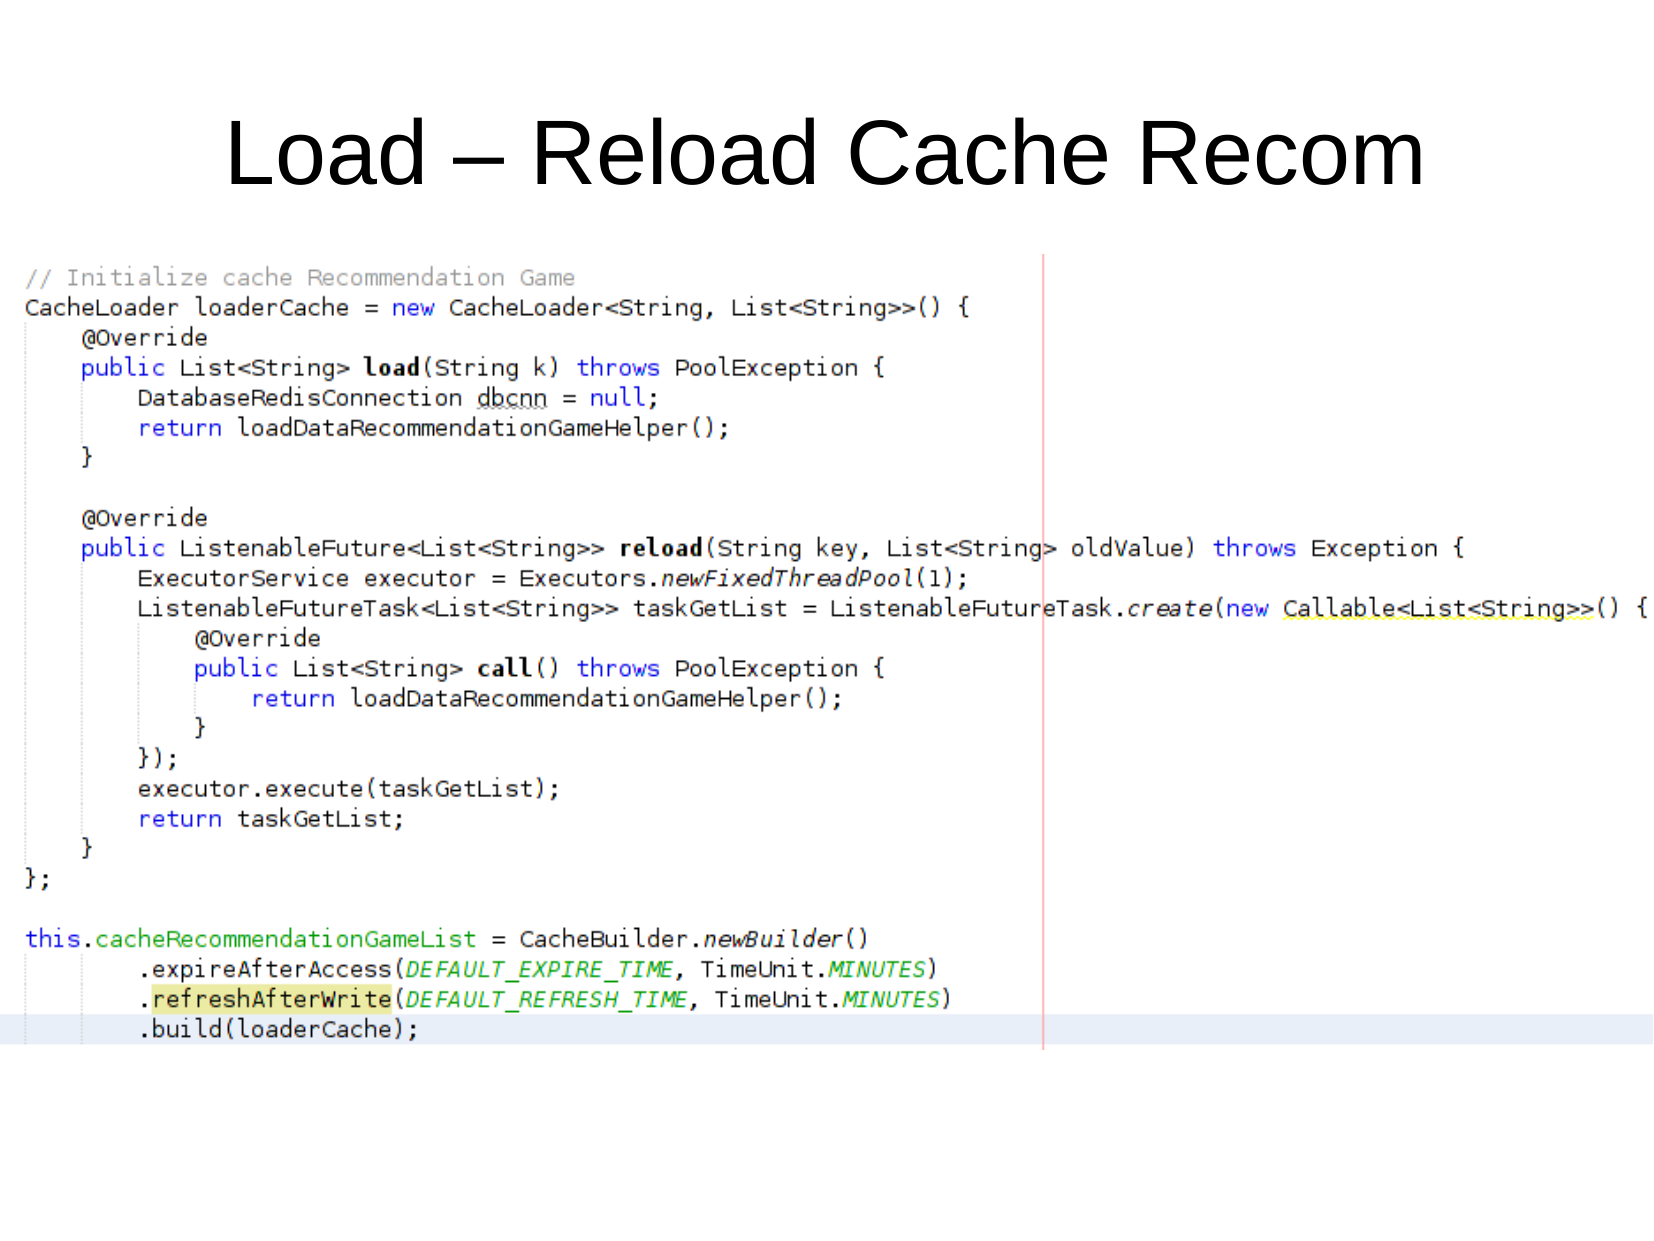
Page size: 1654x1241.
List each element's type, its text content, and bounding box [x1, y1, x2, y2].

title Load – Reload Cache Recom [82, 49, 1571, 254]
picture [0, 254, 1654, 1051]
